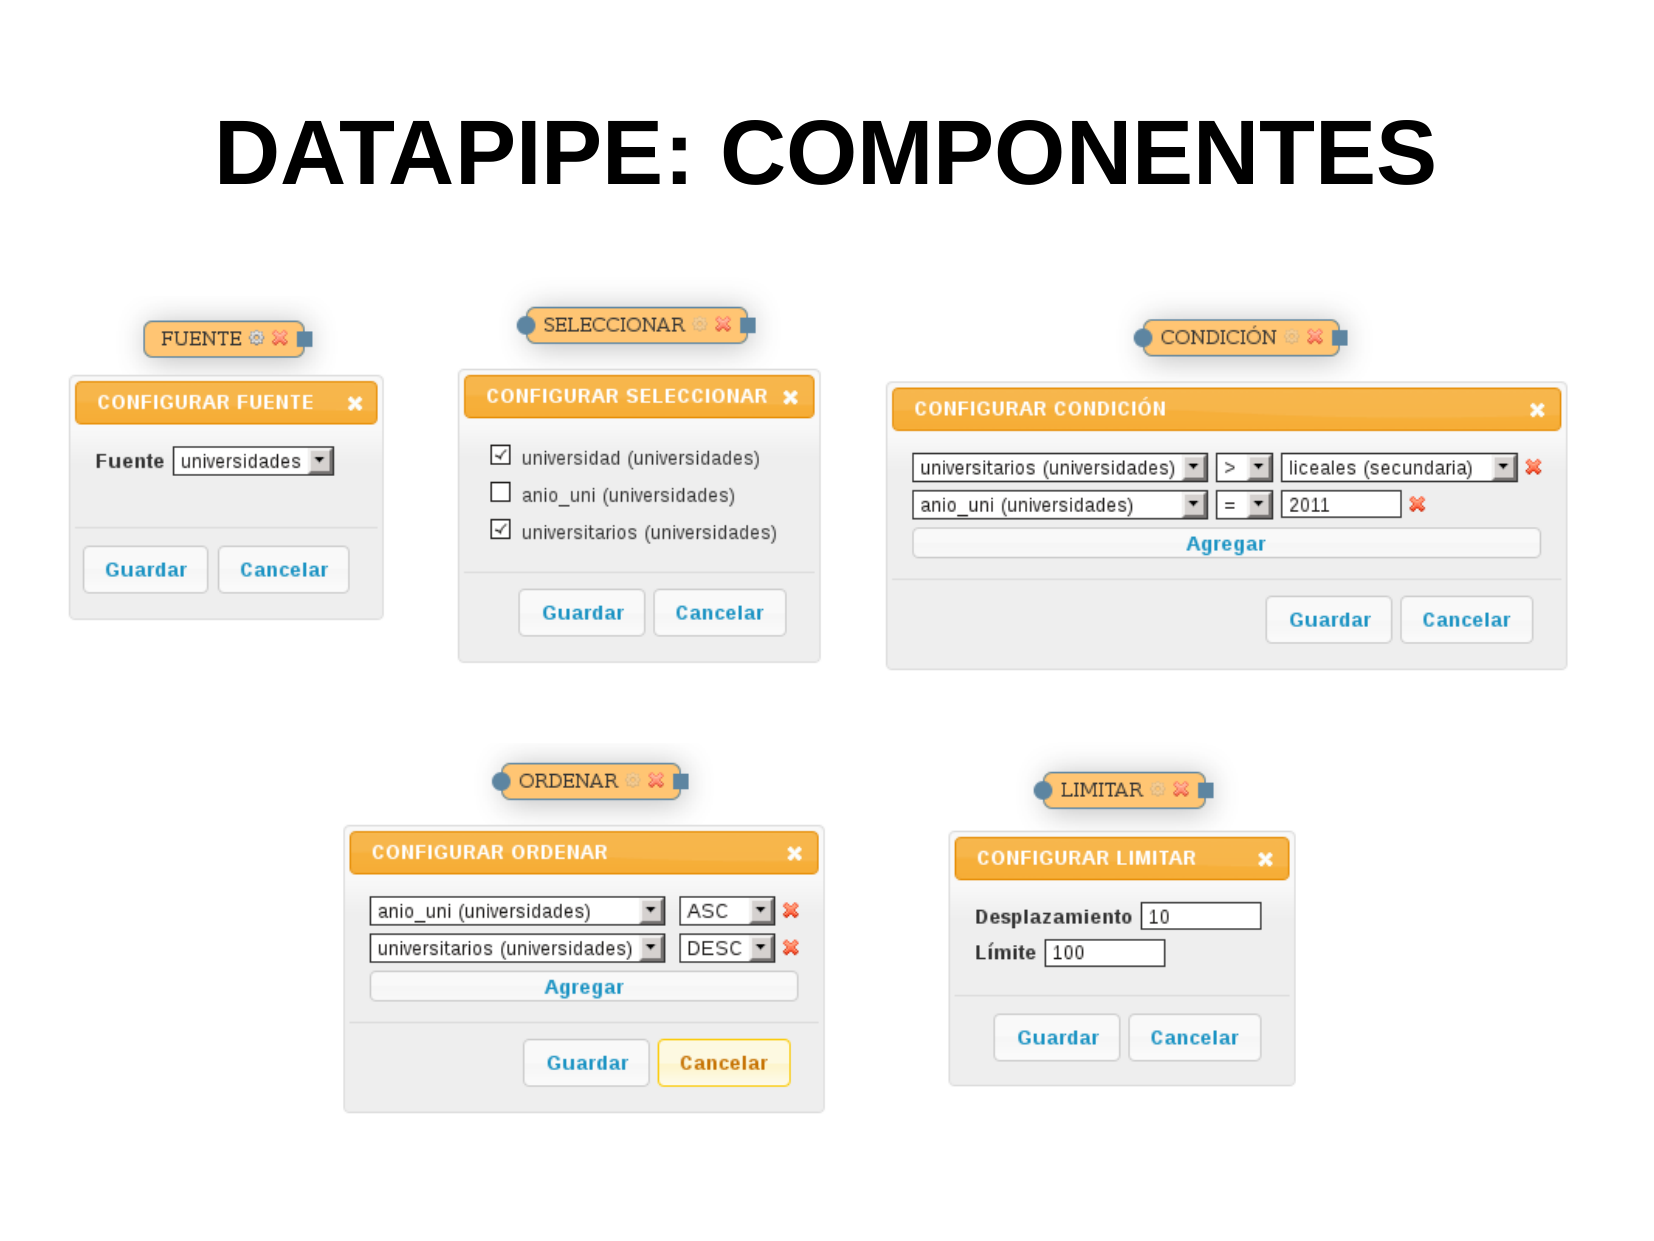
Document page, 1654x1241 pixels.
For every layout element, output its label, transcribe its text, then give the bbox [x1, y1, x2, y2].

picture [35, 296, 412, 642]
picture [308, 743, 853, 1146]
picture [910, 738, 1327, 1116]
picture [424, 273, 1605, 703]
title DATAPIPE: COMPONENTES [82, 49, 1571, 257]
